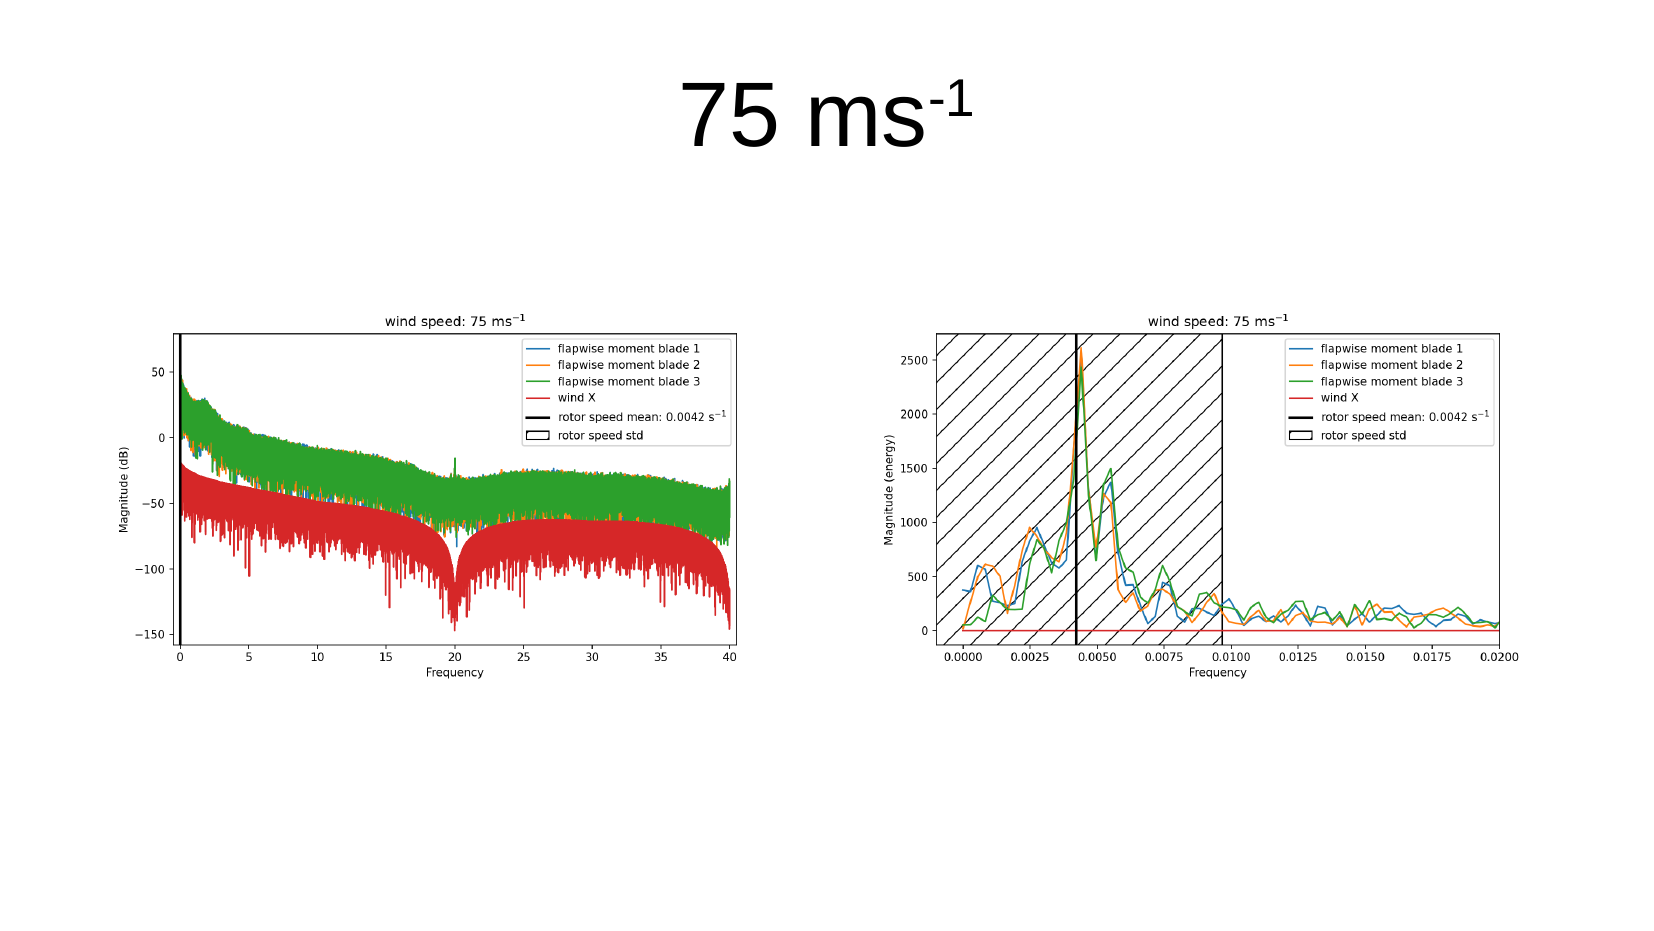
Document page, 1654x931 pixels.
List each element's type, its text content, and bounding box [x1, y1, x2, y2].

picture [82, 285, 809, 689]
title 75 ms-1 [82, 37, 1571, 193]
picture [845, 285, 1572, 689]
